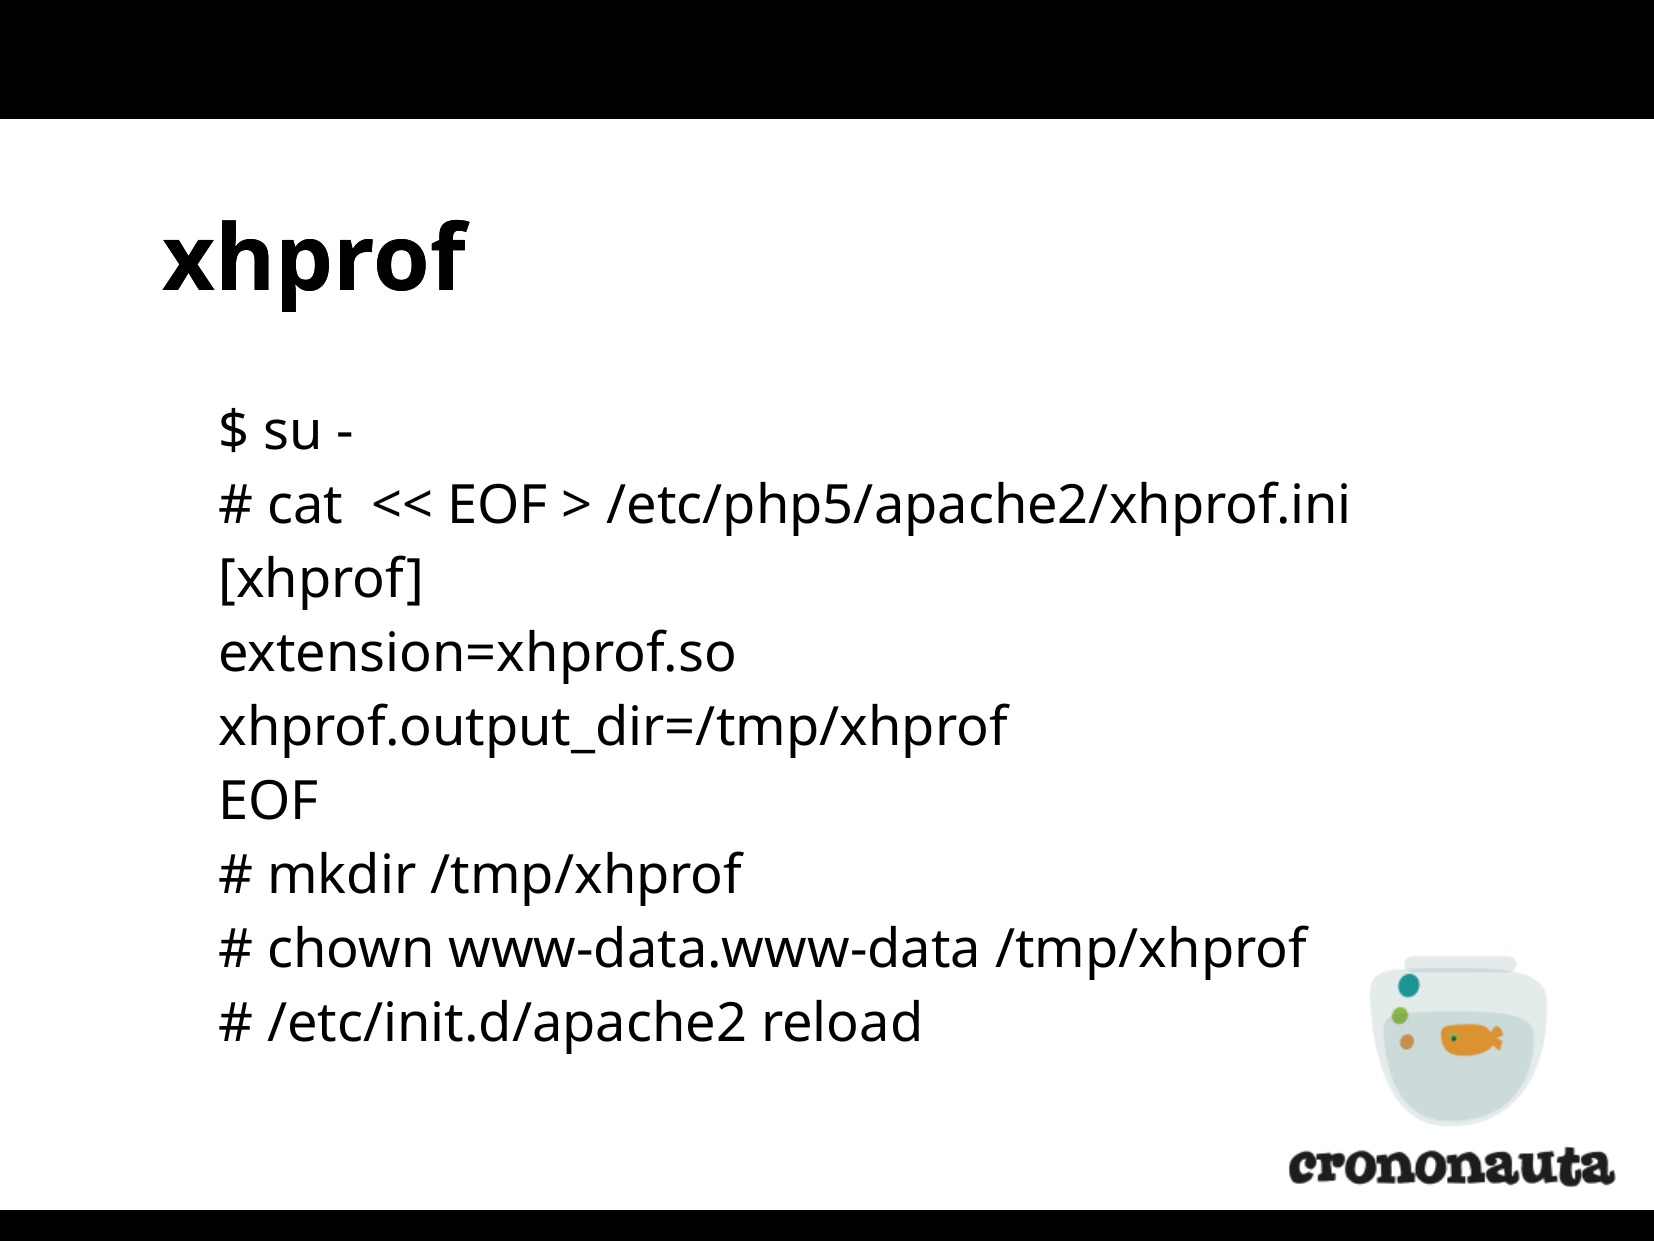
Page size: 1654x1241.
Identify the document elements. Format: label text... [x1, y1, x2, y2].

text_box xhprof [147, 185, 1536, 970]
picture [1240, 944, 1637, 1196]
